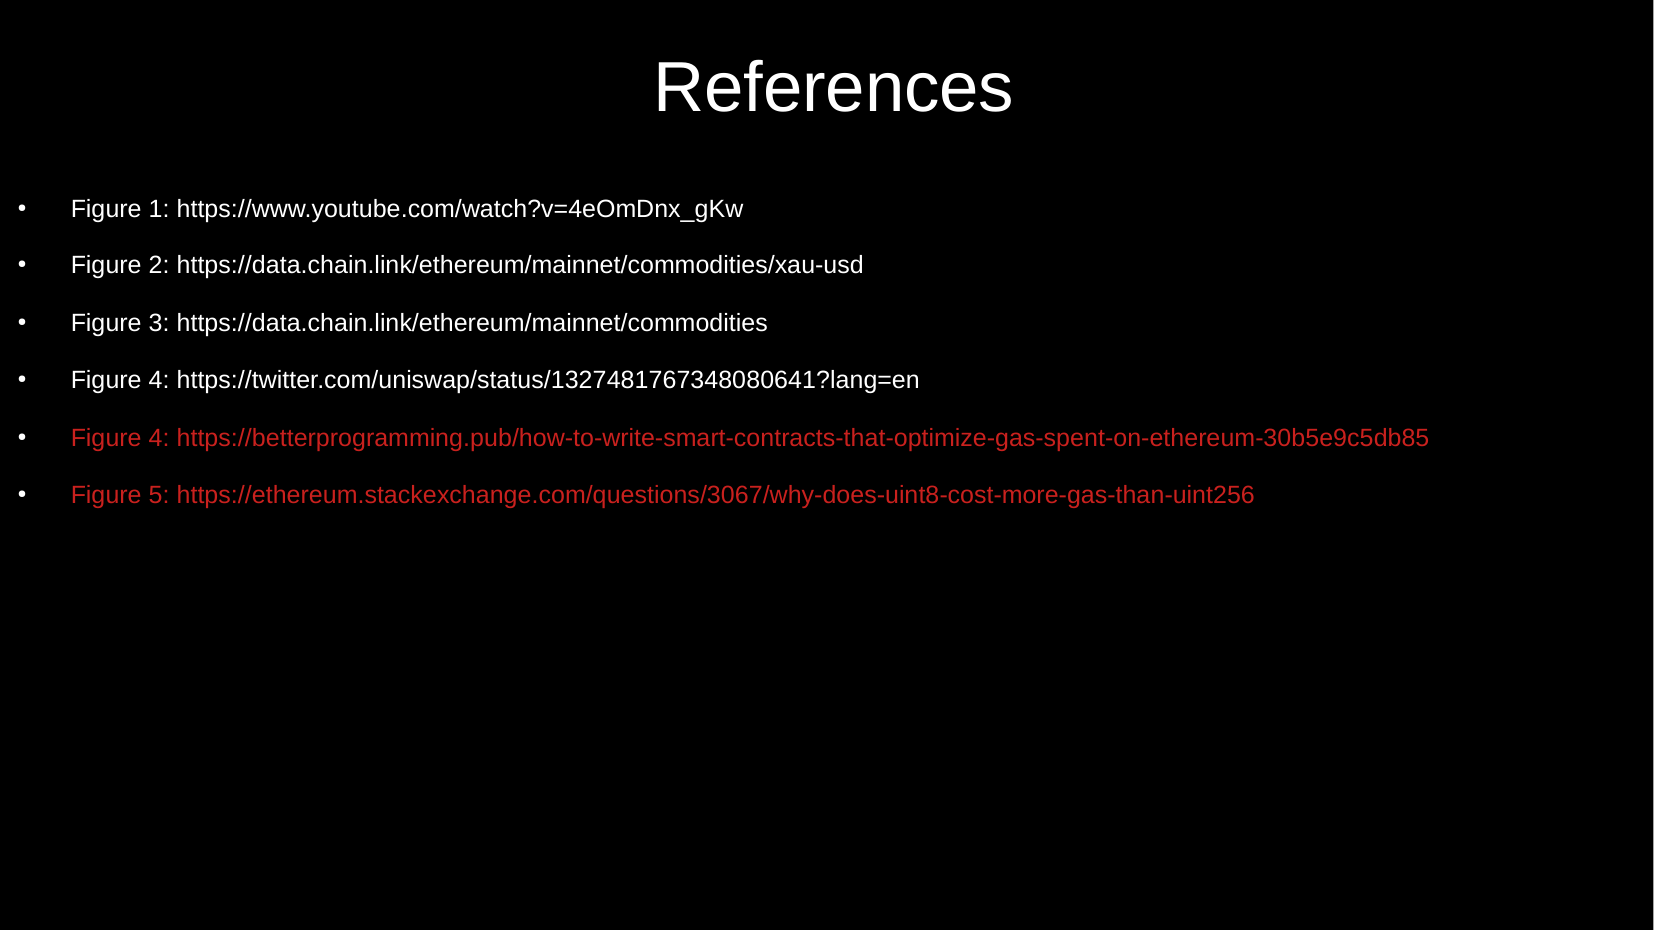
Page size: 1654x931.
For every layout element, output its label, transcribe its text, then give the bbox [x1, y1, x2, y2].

title References [90, 9, 1579, 166]
list Figure 1: https://www.youtube.com/watch?v=4eOmDnx_gKw Figure 2: https://data.chain.link/ethereum/mainnet/commodities/xau-usd Figure 3: https://data.chain.link/ethereum/mainnet/commodities Figure 4: https://twitter.com/uniswap/status/1327481767348080641?lang=en Figure 4: https://betterprogramming.pub/how-to-write-smart-contracts-that-optimize-gas-spent-on-ethereum-30b5e9c5db85 Figure 5: https://ethereum.stackexchange.com/questions/3067/why-does-uint8-cost-more-gas-than-uint256 [0, 195, 1654, 781]
